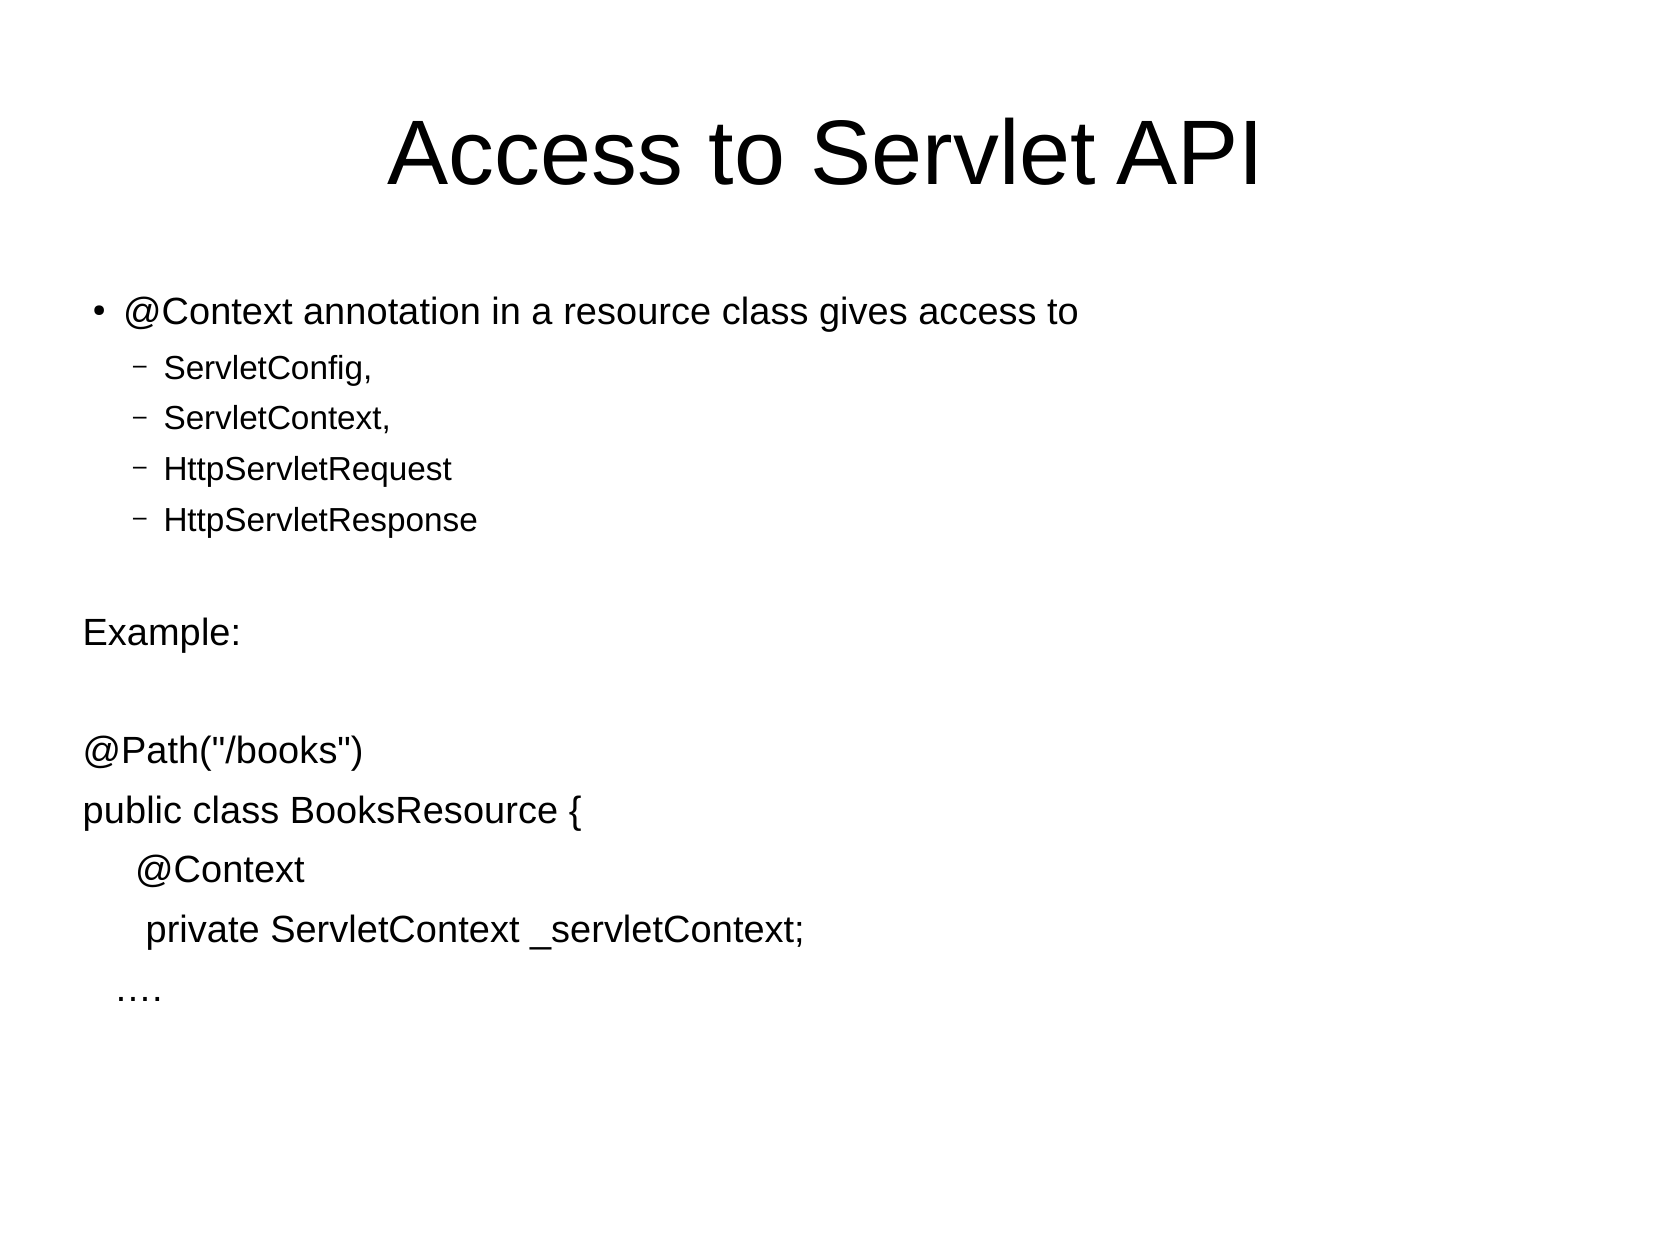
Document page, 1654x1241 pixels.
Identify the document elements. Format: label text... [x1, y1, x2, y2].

title Access to Servlet API [82, 49, 1571, 257]
list @Context annotation in a resource class gives access to ServletConfig, ServletContext, HttpServletRequest HttpServletResponse Example: @Path("/books") public class BooksResource { @Context private ServletContext _servletContext; …. [82, 290, 1538, 1010]
